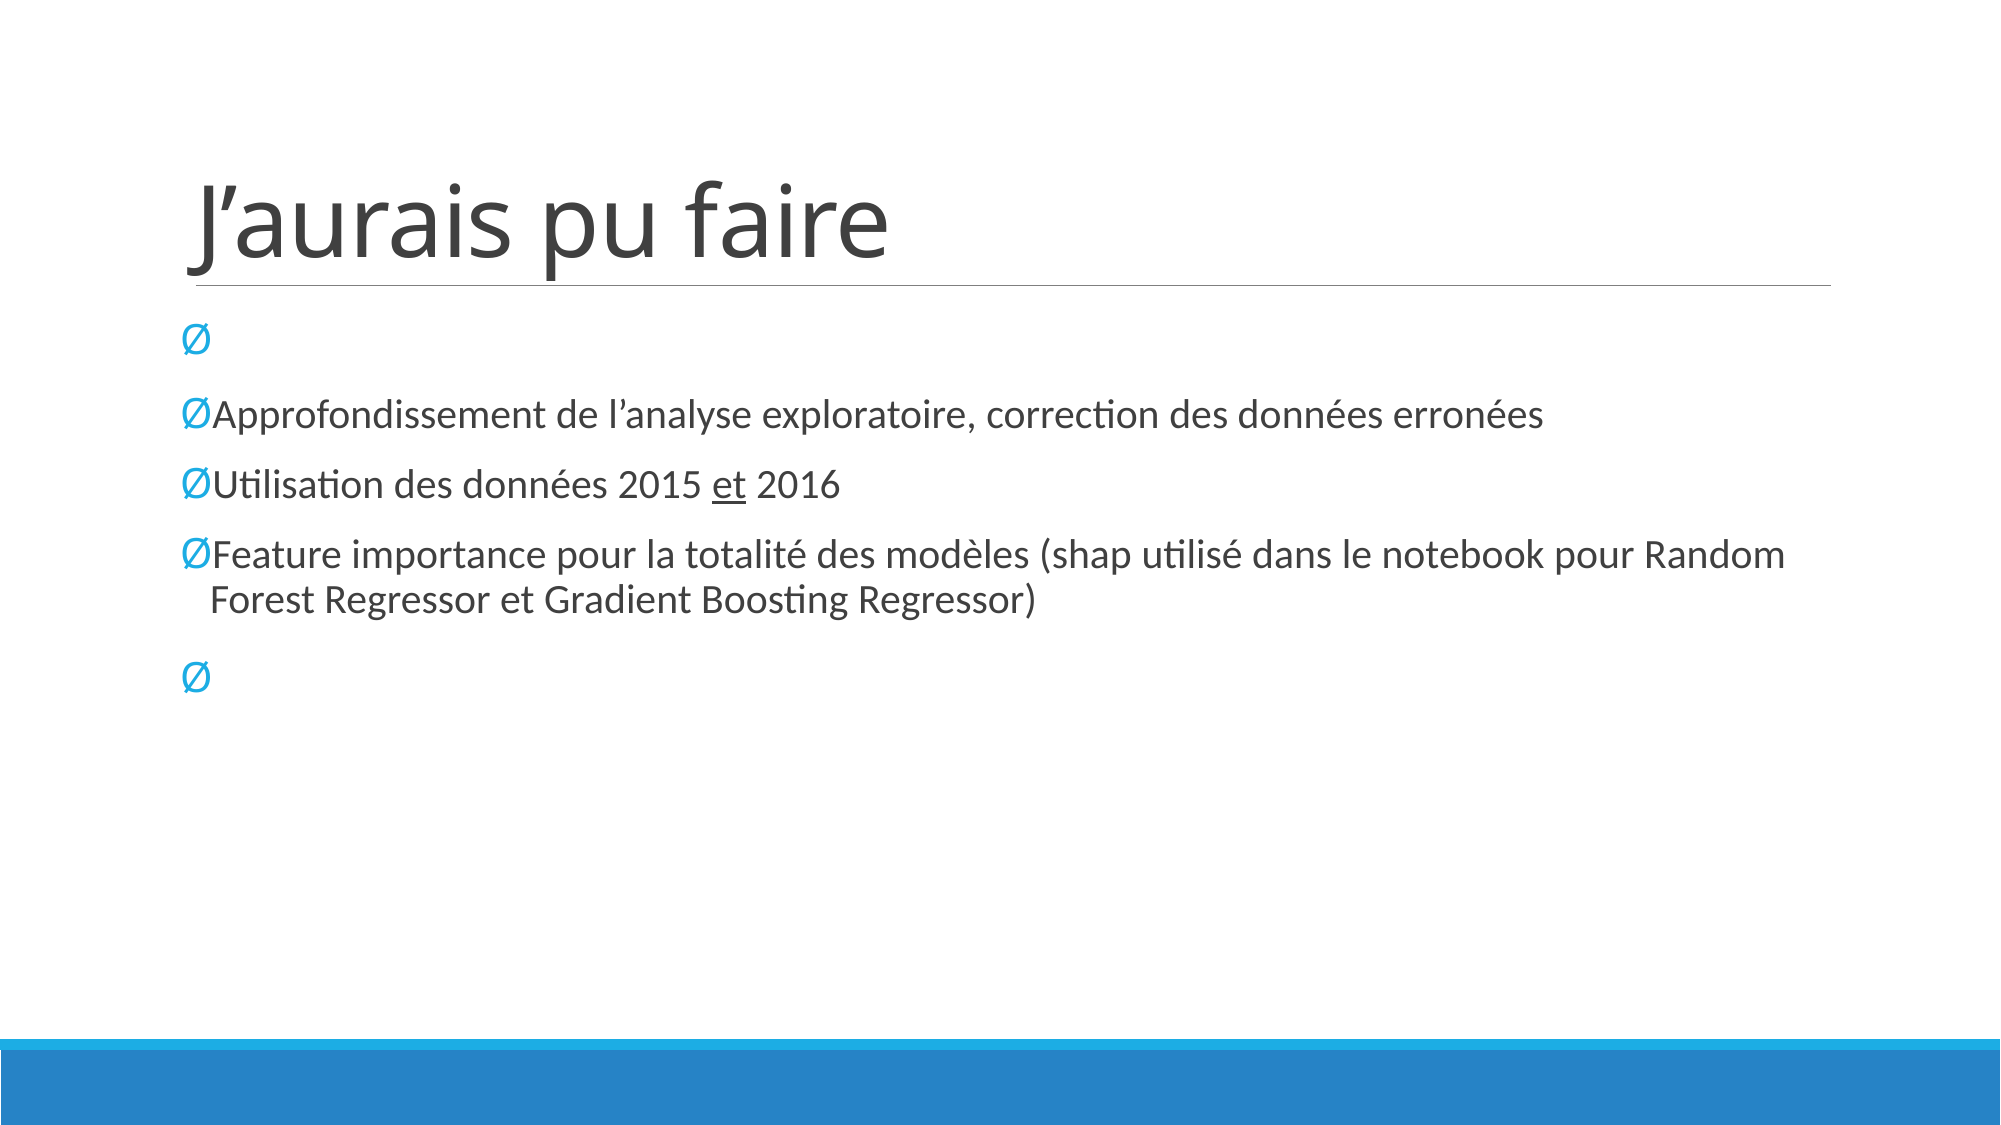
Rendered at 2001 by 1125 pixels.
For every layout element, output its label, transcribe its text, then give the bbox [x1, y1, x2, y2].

list Approfondissement de l’analyse exploratoire, correction des données erronées Utilisation des données 2015 et 2016 Feature importance pour la totalité des modèles (shap utilisé dans le notebook pour Random Forest Regressor et Gradient Boosting Regressor) [180, 302, 1831, 963]
title J’aurais pu faire [180, 47, 1831, 286]
